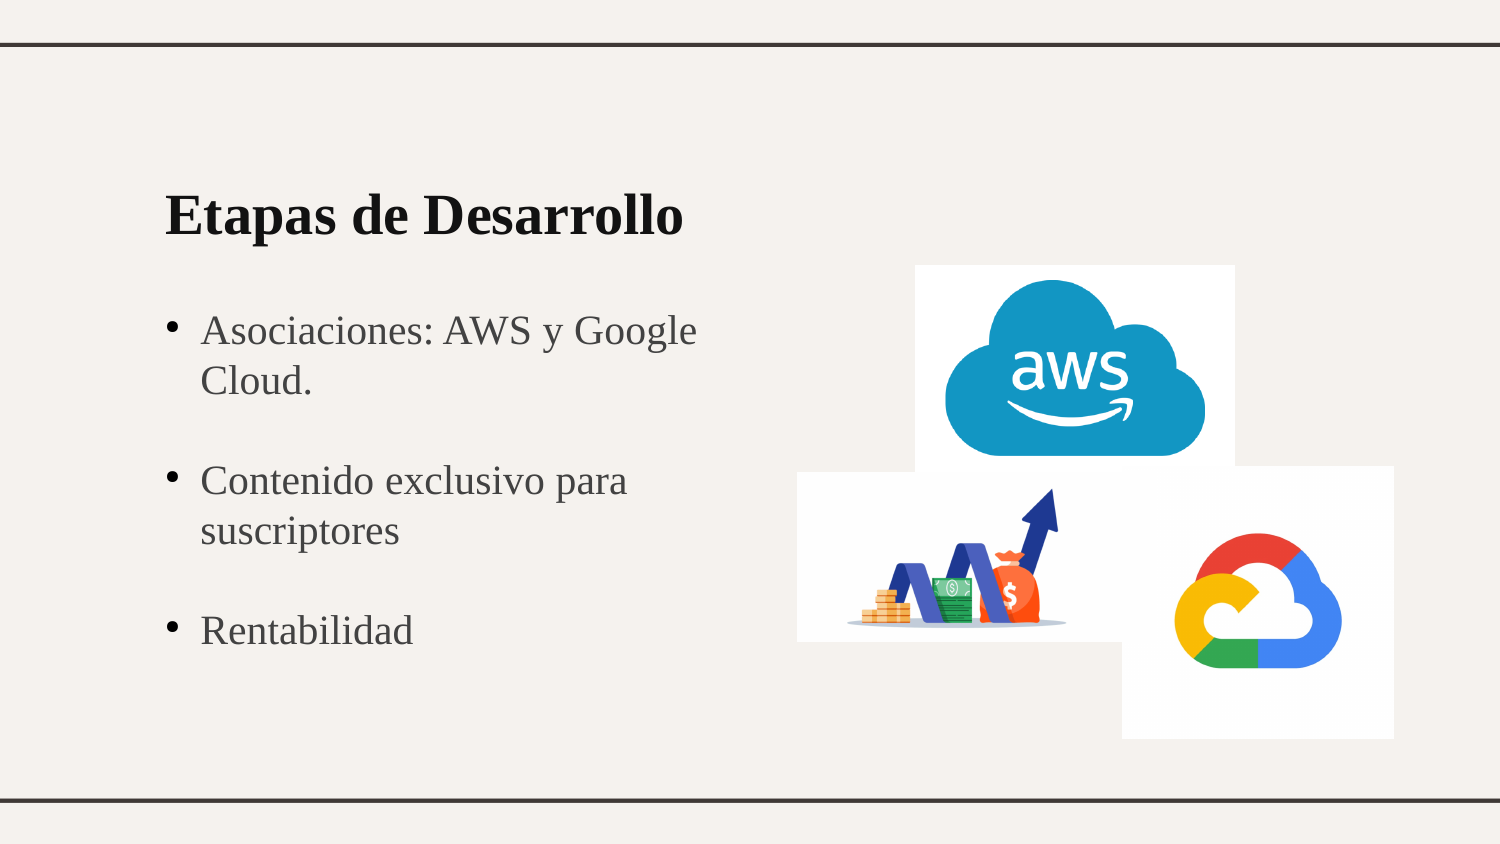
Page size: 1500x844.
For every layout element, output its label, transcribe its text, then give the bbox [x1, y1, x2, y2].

text_box Etapas de Desarrollo [149, 168, 1350, 254]
picture [0, 0, 1500, 844]
text_box Asociaciones: AWS y Google Cloud. Contenido exclusivo para suscriptores Rentabilidad [150, 295, 739, 661]
